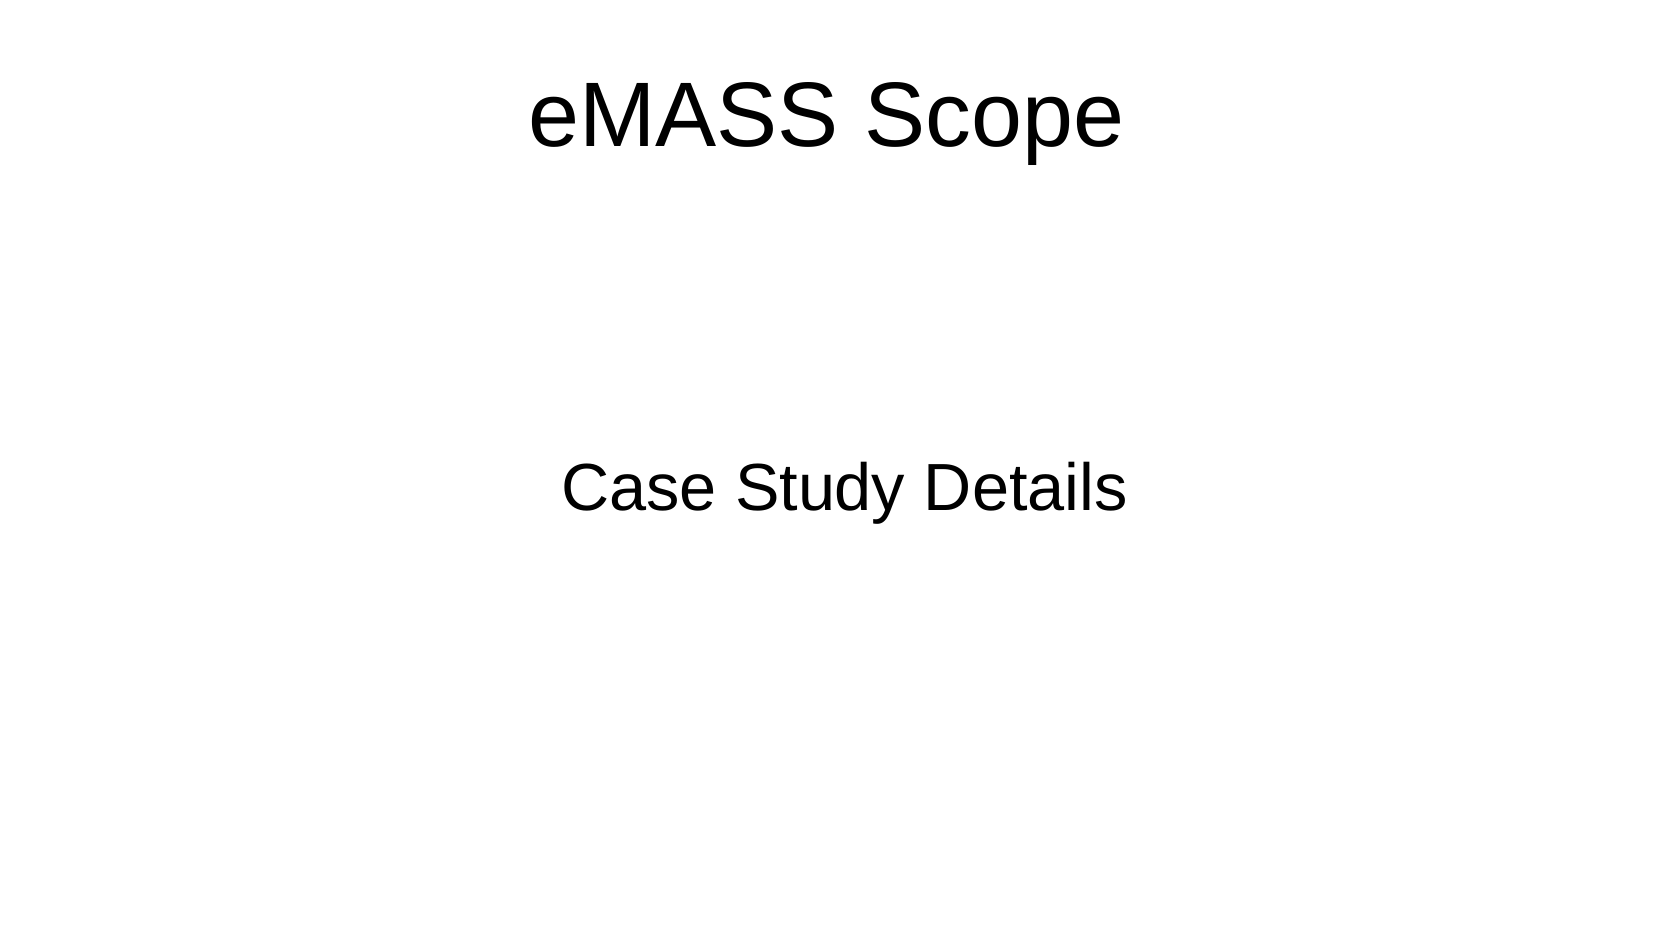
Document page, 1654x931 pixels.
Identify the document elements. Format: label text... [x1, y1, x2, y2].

subtitle Case Study Details [82, 217, 1571, 758]
title eMASS Scope [82, 37, 1571, 193]
